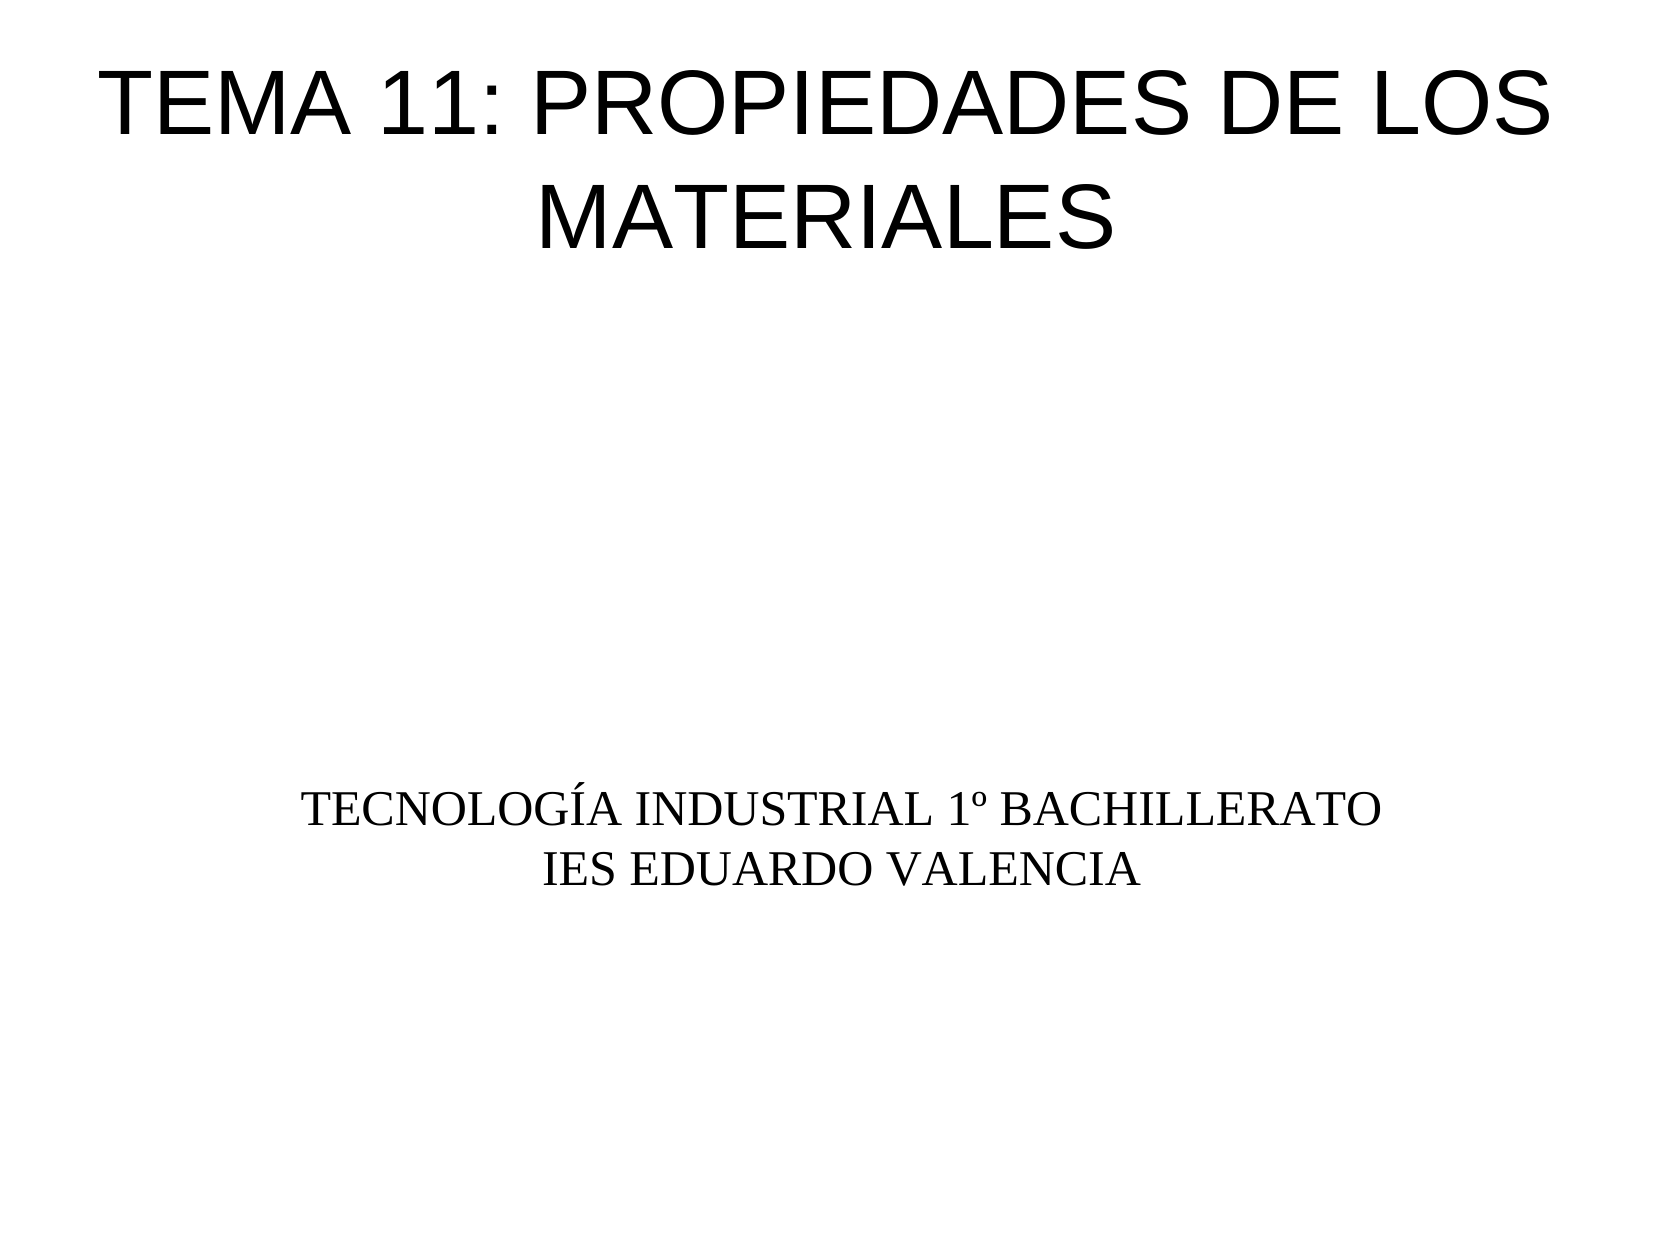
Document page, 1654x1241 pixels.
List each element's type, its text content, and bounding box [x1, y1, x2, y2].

text_box TECNOLOGÍA INDUSTRIAL 1º BACHILLERATO IES EDUARDO VALENCIA [177, 767, 1506, 907]
title TEMA 11: PROPIEDADES DE LOS MATERIALES [82, 38, 1571, 268]
